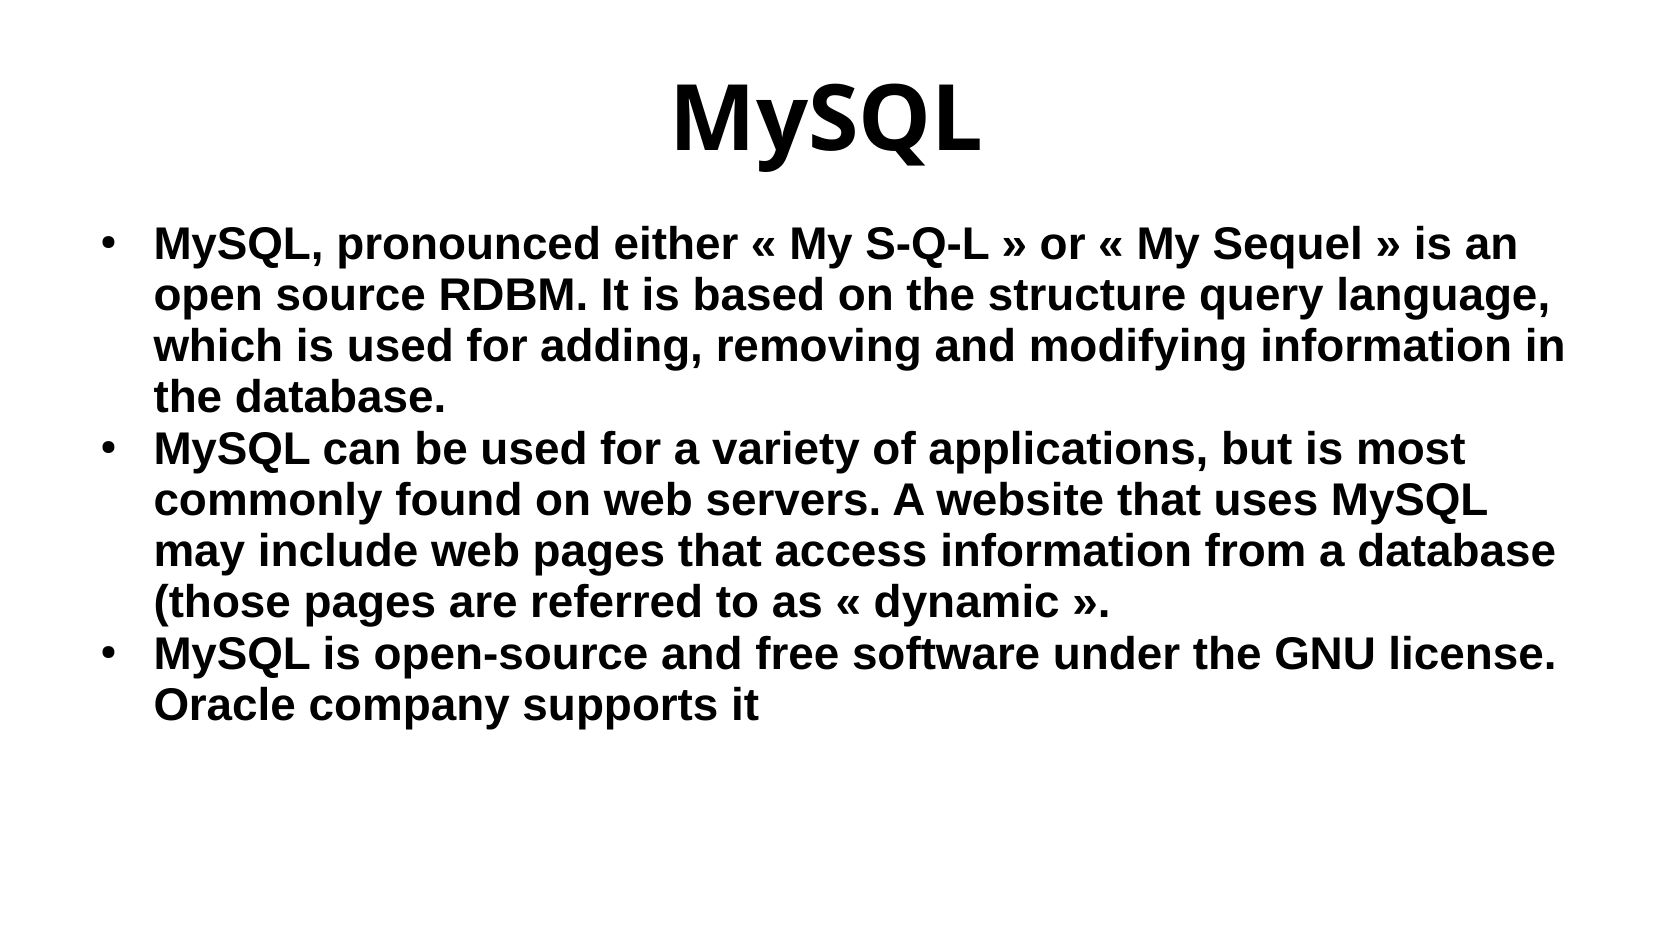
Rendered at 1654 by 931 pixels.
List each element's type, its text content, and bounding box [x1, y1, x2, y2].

list MySQL, pronounced either « My S-Q-L » or « My Sequel » is an open source RDBM. It is based on the structure query language, which is used for adding, removing and modifying information in the database. MySQL can be used for a variety of applications, but is most commonly found on web servers. A website that uses MySQL may include web pages that access information from a database (those pages are referred to as « dynamic ». MySQL is open-source and free software under the GNU license. Oracle company supports it [82, 217, 1571, 758]
title MySQL [82, 37, 1571, 193]
